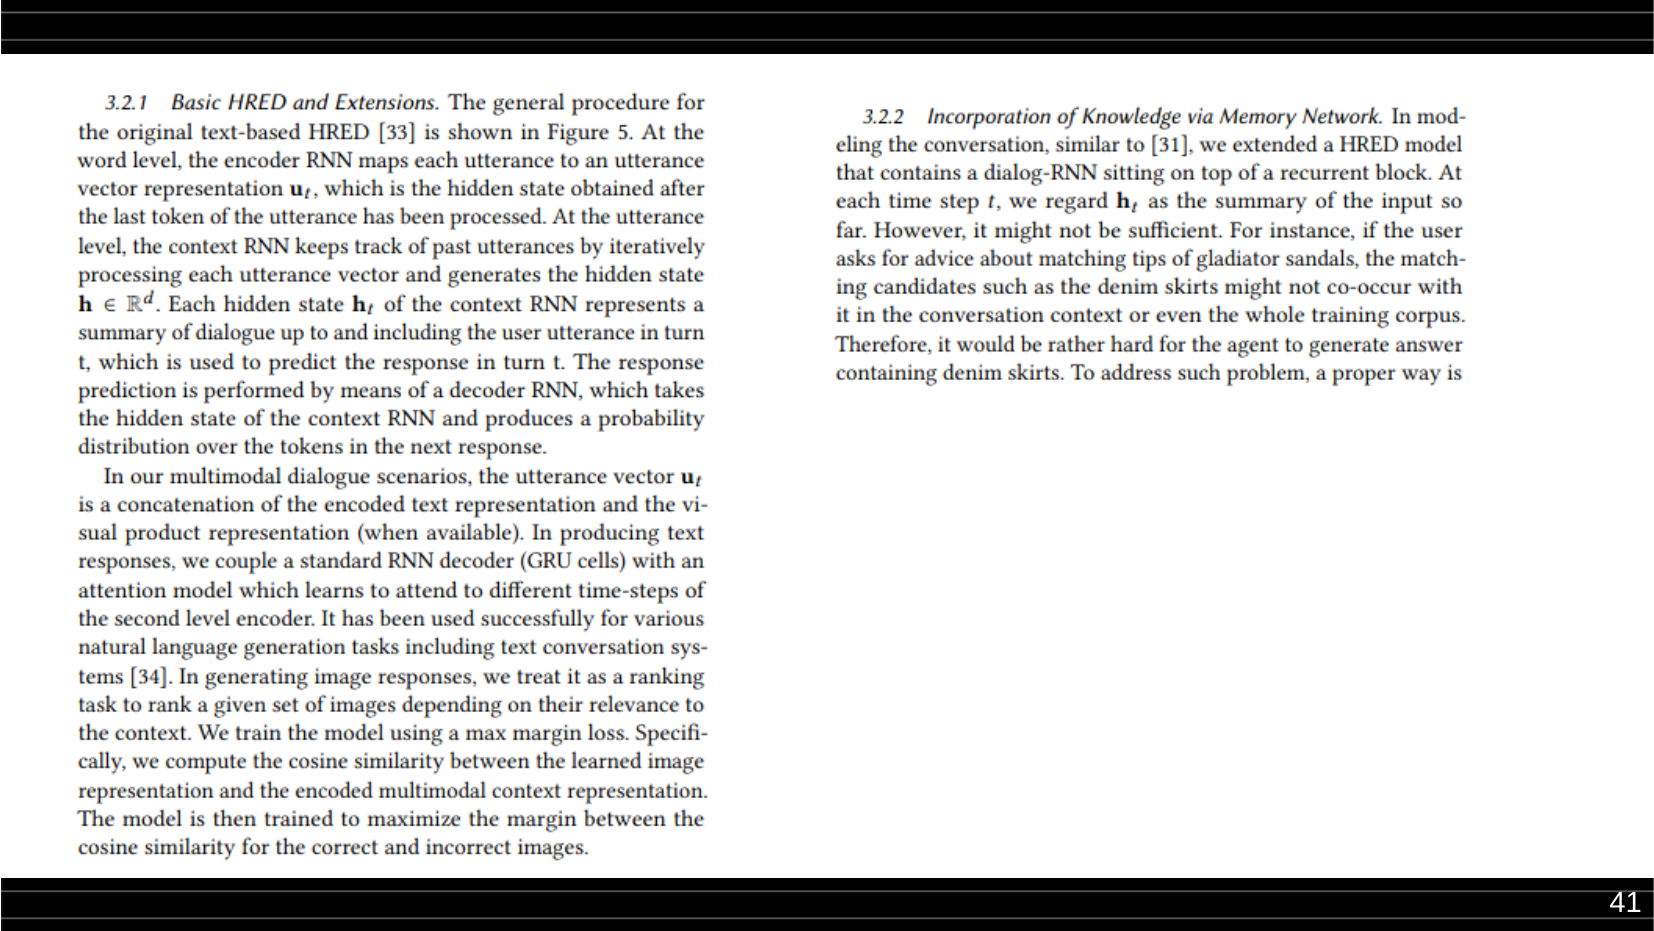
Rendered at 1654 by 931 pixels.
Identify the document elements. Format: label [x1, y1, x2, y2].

picture [1, 0, 1654, 54]
picture [60, 80, 717, 871]
picture [810, 94, 1489, 406]
picture [1, 878, 1654, 931]
